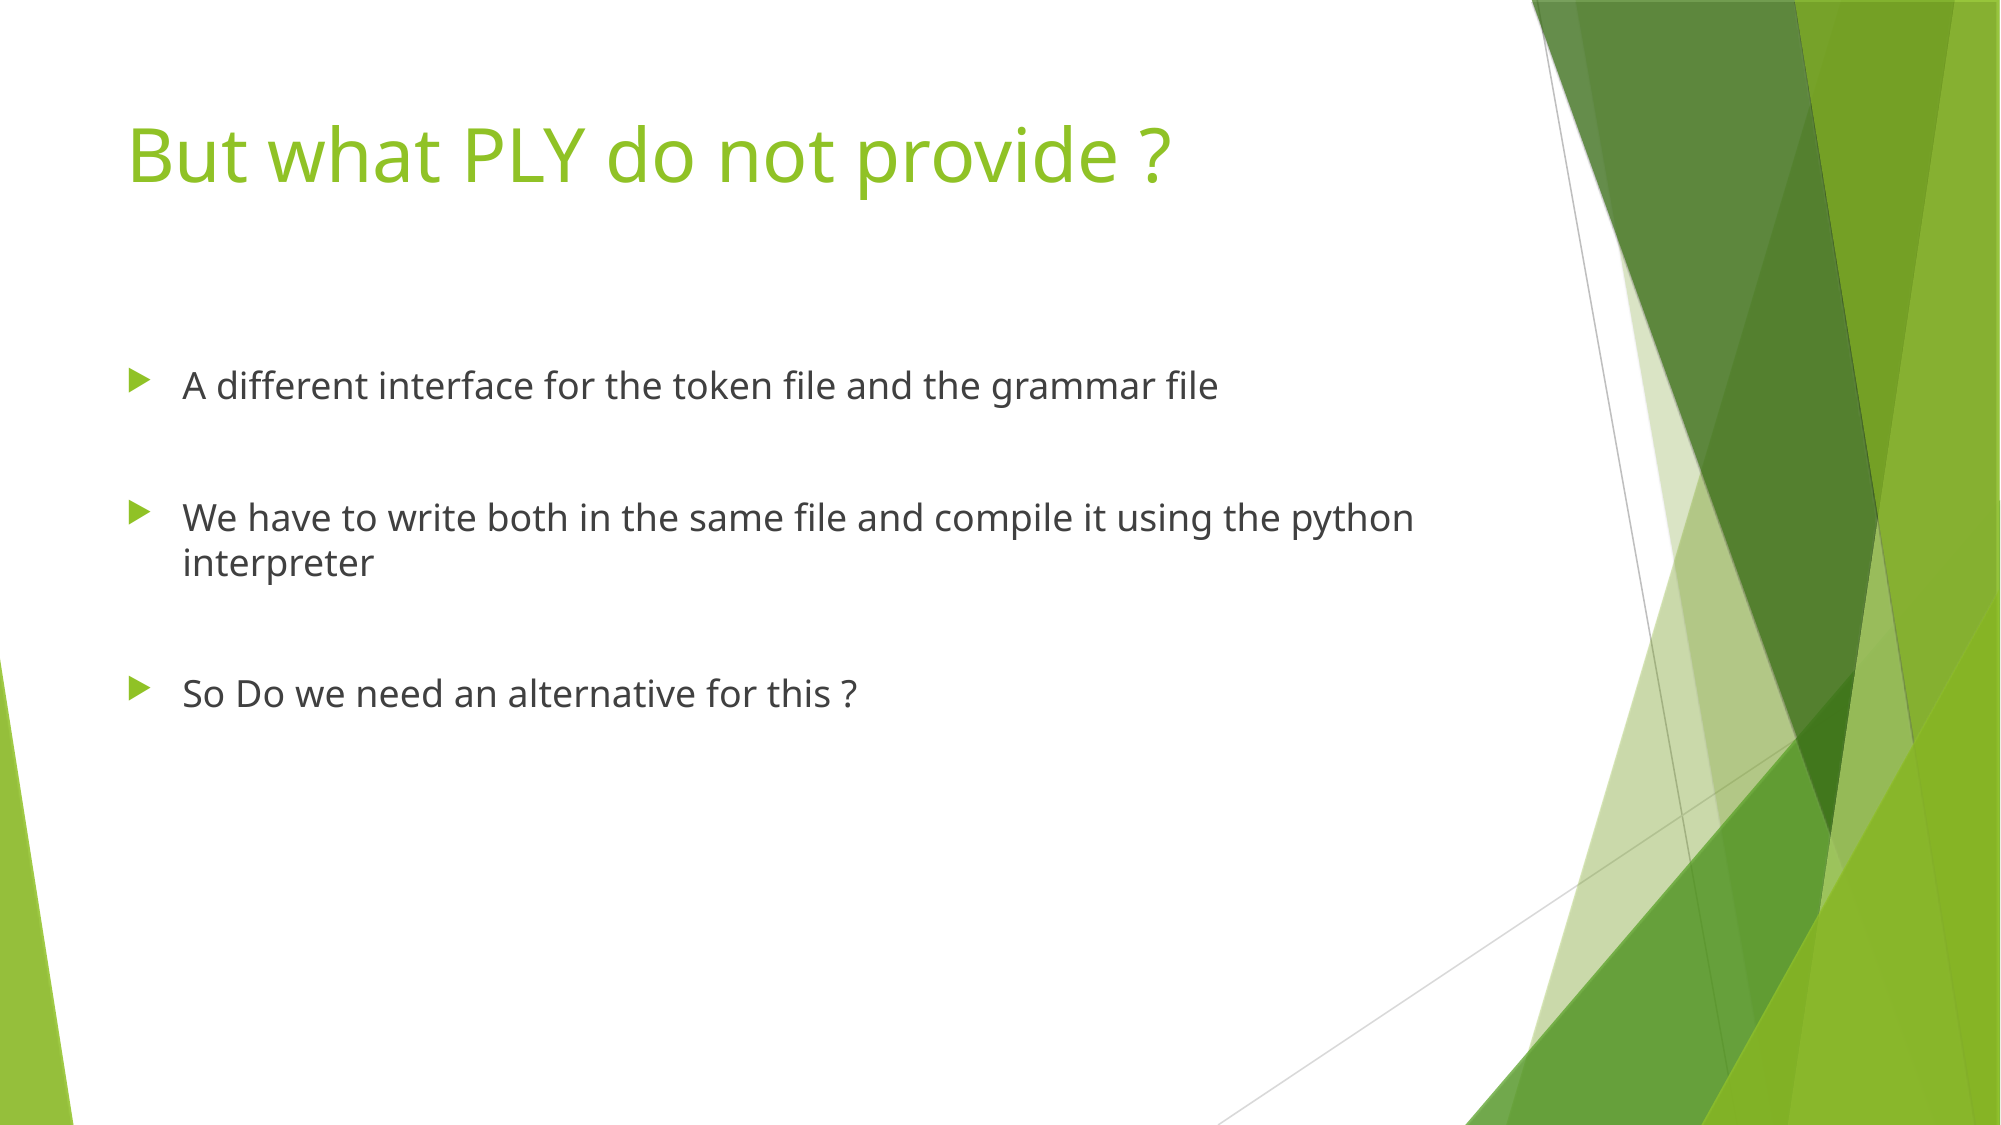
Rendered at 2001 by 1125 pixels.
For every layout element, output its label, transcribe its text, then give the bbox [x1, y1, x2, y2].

title But what PLY do not provide ? [111, 99, 1522, 317]
list A different interface for the token file and the grammar file We have to write both in the same file and compile it using the python interpreter So Do we need an alternative for this ? [111, 354, 1522, 992]
